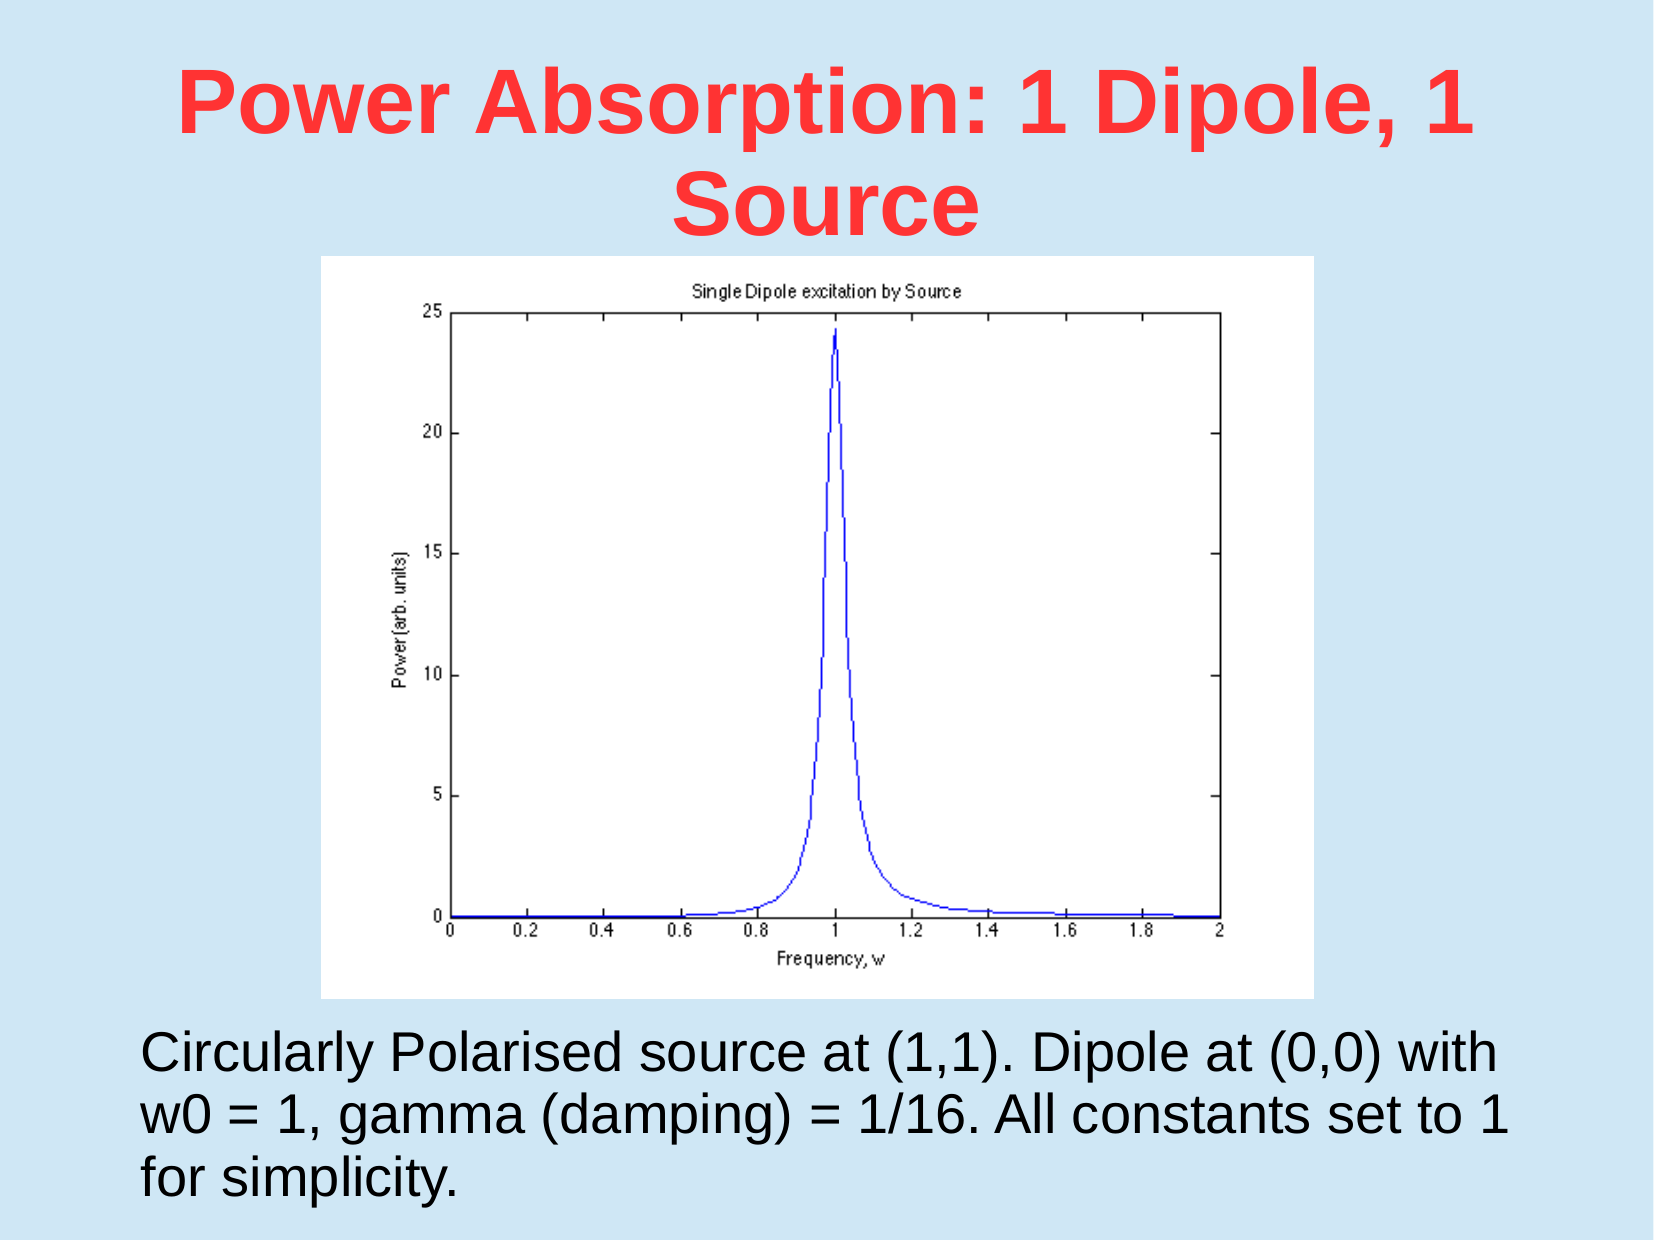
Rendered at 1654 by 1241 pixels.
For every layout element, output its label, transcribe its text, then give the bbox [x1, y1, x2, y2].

title Power Absorption: 1 Dipole, 1 Source [82, 49, 1571, 257]
list Circularly Polarised source at (1,1). Dipole at (0,0) with w0 = 1, gamma (damping) = 1/16. All constants set to 1 for simplicity. [81, 1020, 1570, 1209]
picture [321, 256, 1314, 999]
